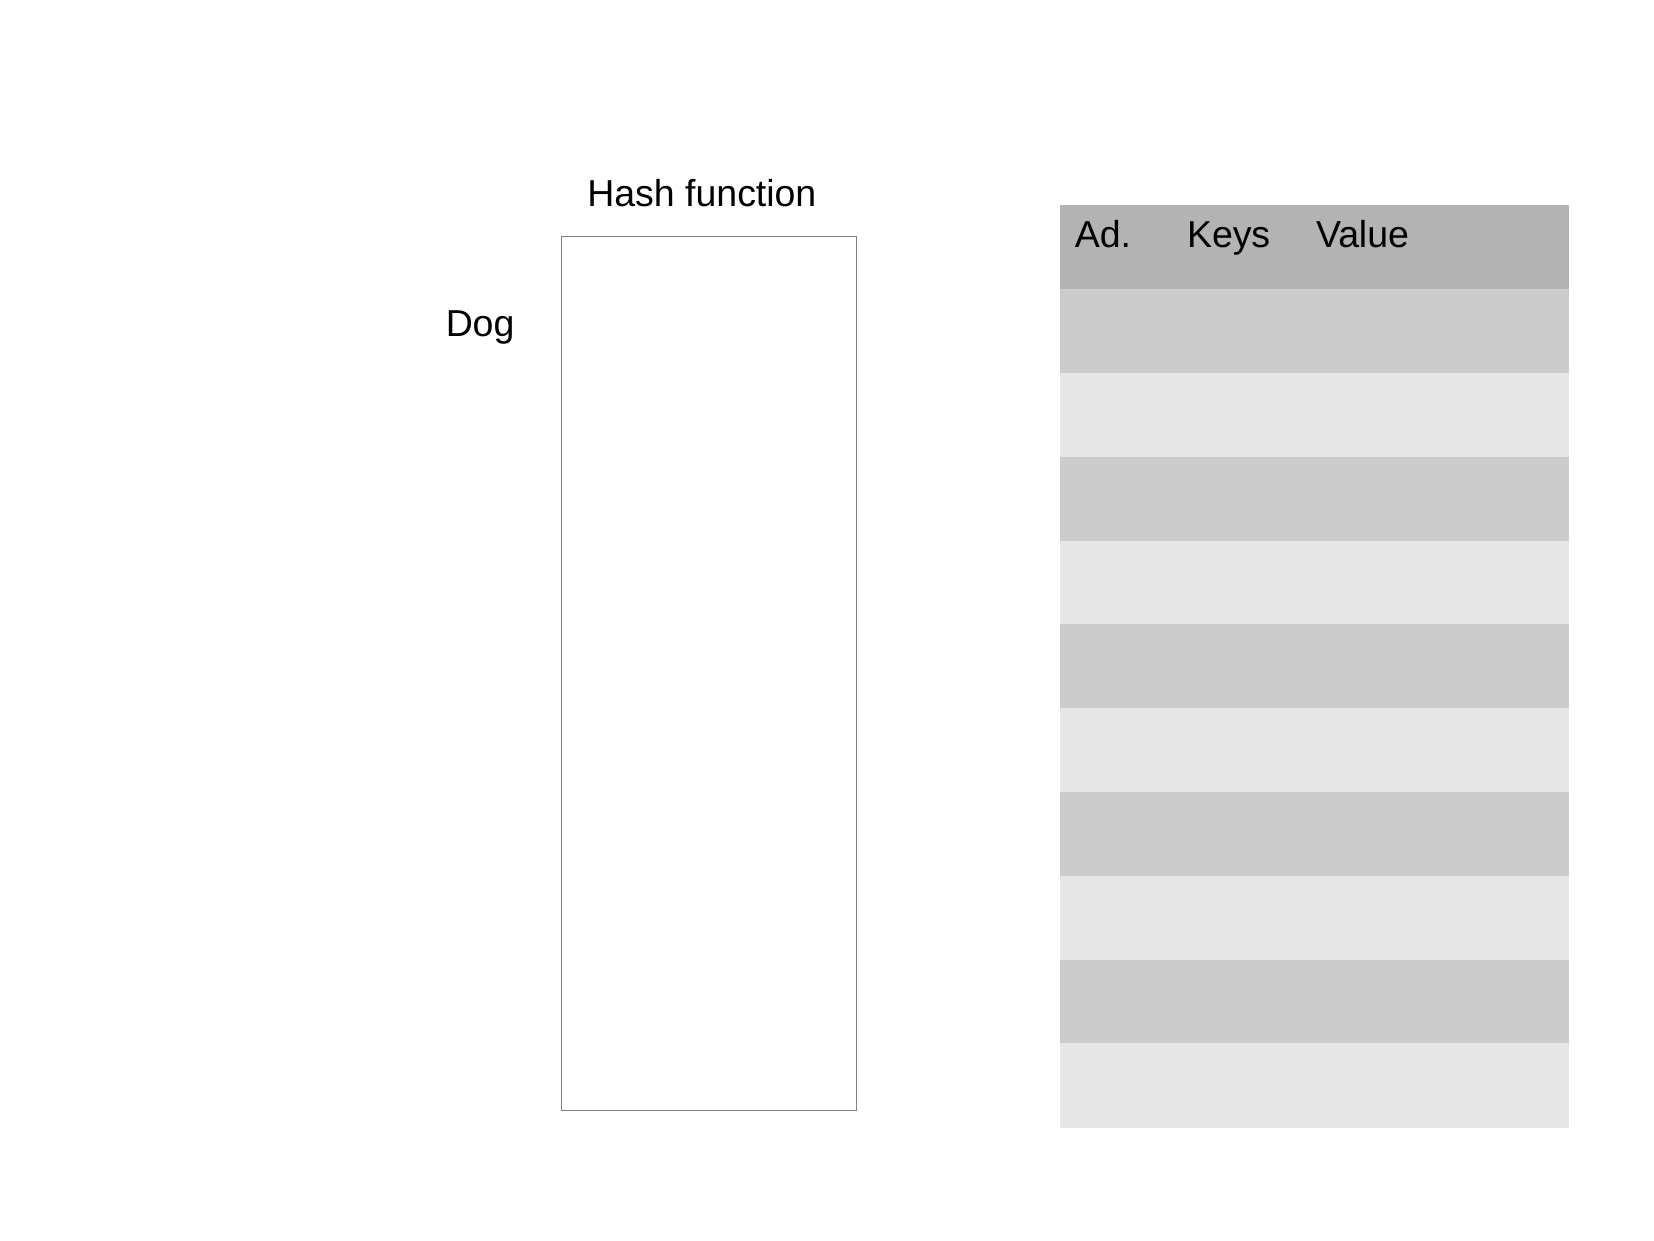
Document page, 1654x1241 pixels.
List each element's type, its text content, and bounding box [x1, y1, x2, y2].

table_cell [1301, 960, 1569, 1043]
table_cell [1060, 876, 1172, 960]
table_cell [1301, 792, 1569, 876]
table_cell [1301, 708, 1569, 792]
table_cell [1301, 457, 1569, 541]
table_cell [1172, 624, 1301, 708]
table_cell [1172, 708, 1301, 792]
table_cell [1060, 708, 1172, 792]
table_cell [1301, 541, 1569, 624]
table_cell [1172, 1043, 1301, 1128]
table_cell [1060, 541, 1172, 624]
table_cell [1060, 457, 1172, 541]
table_cell [1172, 541, 1301, 624]
text_box [561, 236, 857, 1111]
table_header Keys [1172, 205, 1301, 289]
table_cell [1060, 624, 1172, 708]
text_box Dog [431, 295, 562, 395]
table_cell [1301, 876, 1569, 960]
table_cell [1172, 876, 1301, 960]
table_cell [1301, 289, 1569, 373]
table_cell [1172, 373, 1301, 457]
table_cell [1060, 960, 1172, 1043]
table_cell [1172, 792, 1301, 876]
table_cell [1301, 373, 1569, 457]
table_cell [1301, 624, 1569, 708]
table_cell [1301, 1043, 1569, 1128]
table_cell [1172, 960, 1301, 1043]
table_cell [1060, 373, 1172, 457]
table_header Ad. [1060, 205, 1172, 289]
table_cell [1060, 792, 1172, 876]
table_cell [1060, 1043, 1172, 1128]
table_cell [1172, 457, 1301, 541]
table_cell [1060, 289, 1172, 373]
table_header Value [1301, 205, 1569, 289]
table_cell [1172, 289, 1301, 373]
text_box Hash function [572, 165, 845, 223]
